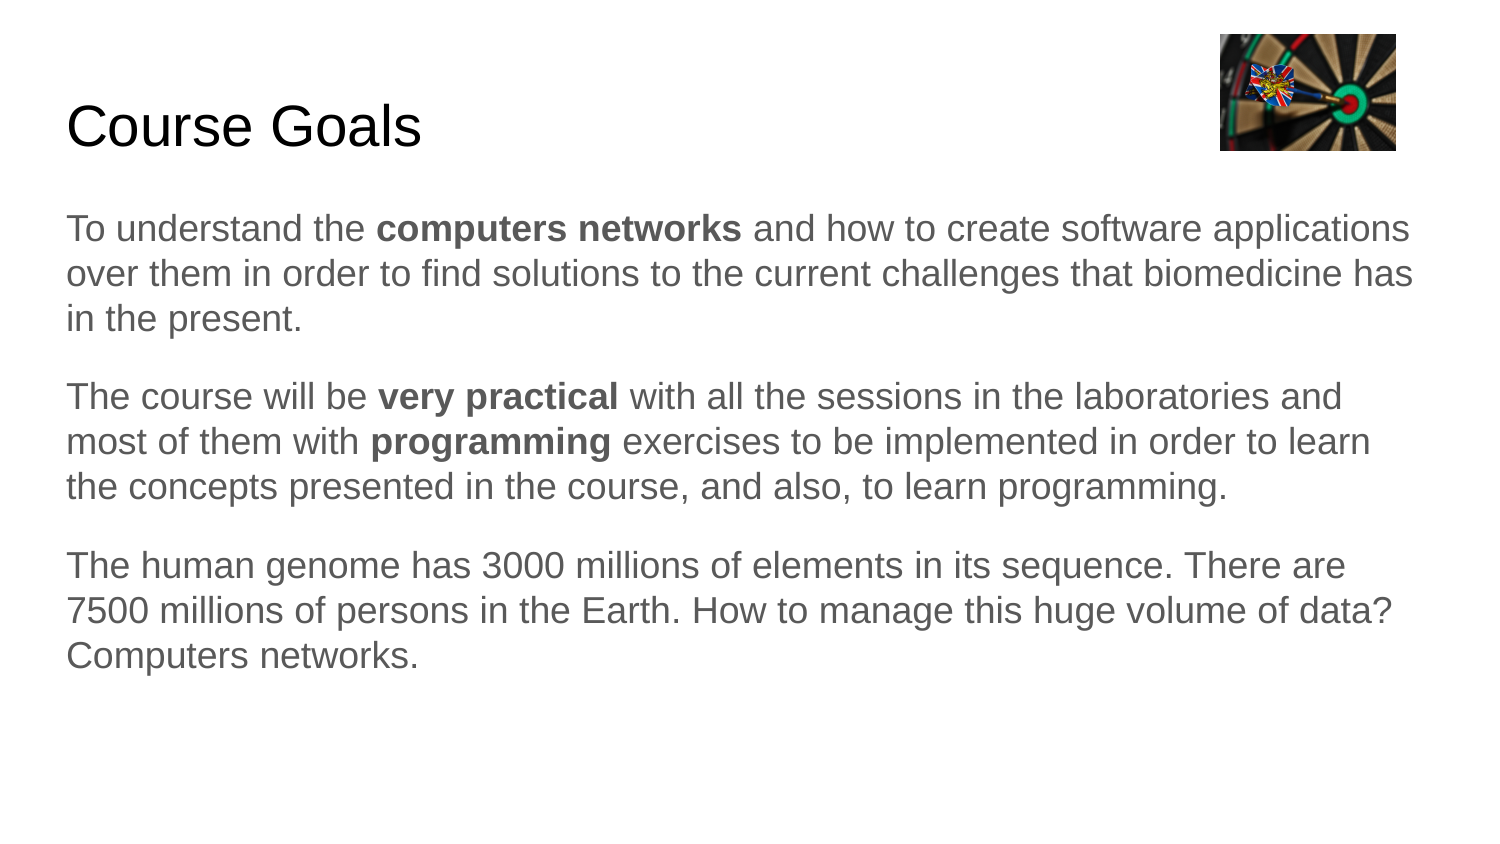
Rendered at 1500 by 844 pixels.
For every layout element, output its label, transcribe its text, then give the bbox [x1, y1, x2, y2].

picture [1220, 34, 1396, 152]
title Course Goals [51, 72, 1449, 167]
list To understand the computers networks and how to create software applications over them in order to find solutions to the current challenges that biomedicine has in the present. The course will be very practical with all the sessions in the laboratories and most of them with programming exercises to be implemented in order to learn the concepts presented in the course, and also, to learn programming. The human genome has 3000 millions of elements in its sequence. There are 7500 millions of persons in the Earth. How to manage this huge volume of data? Computers networks. [51, 189, 1449, 750]
